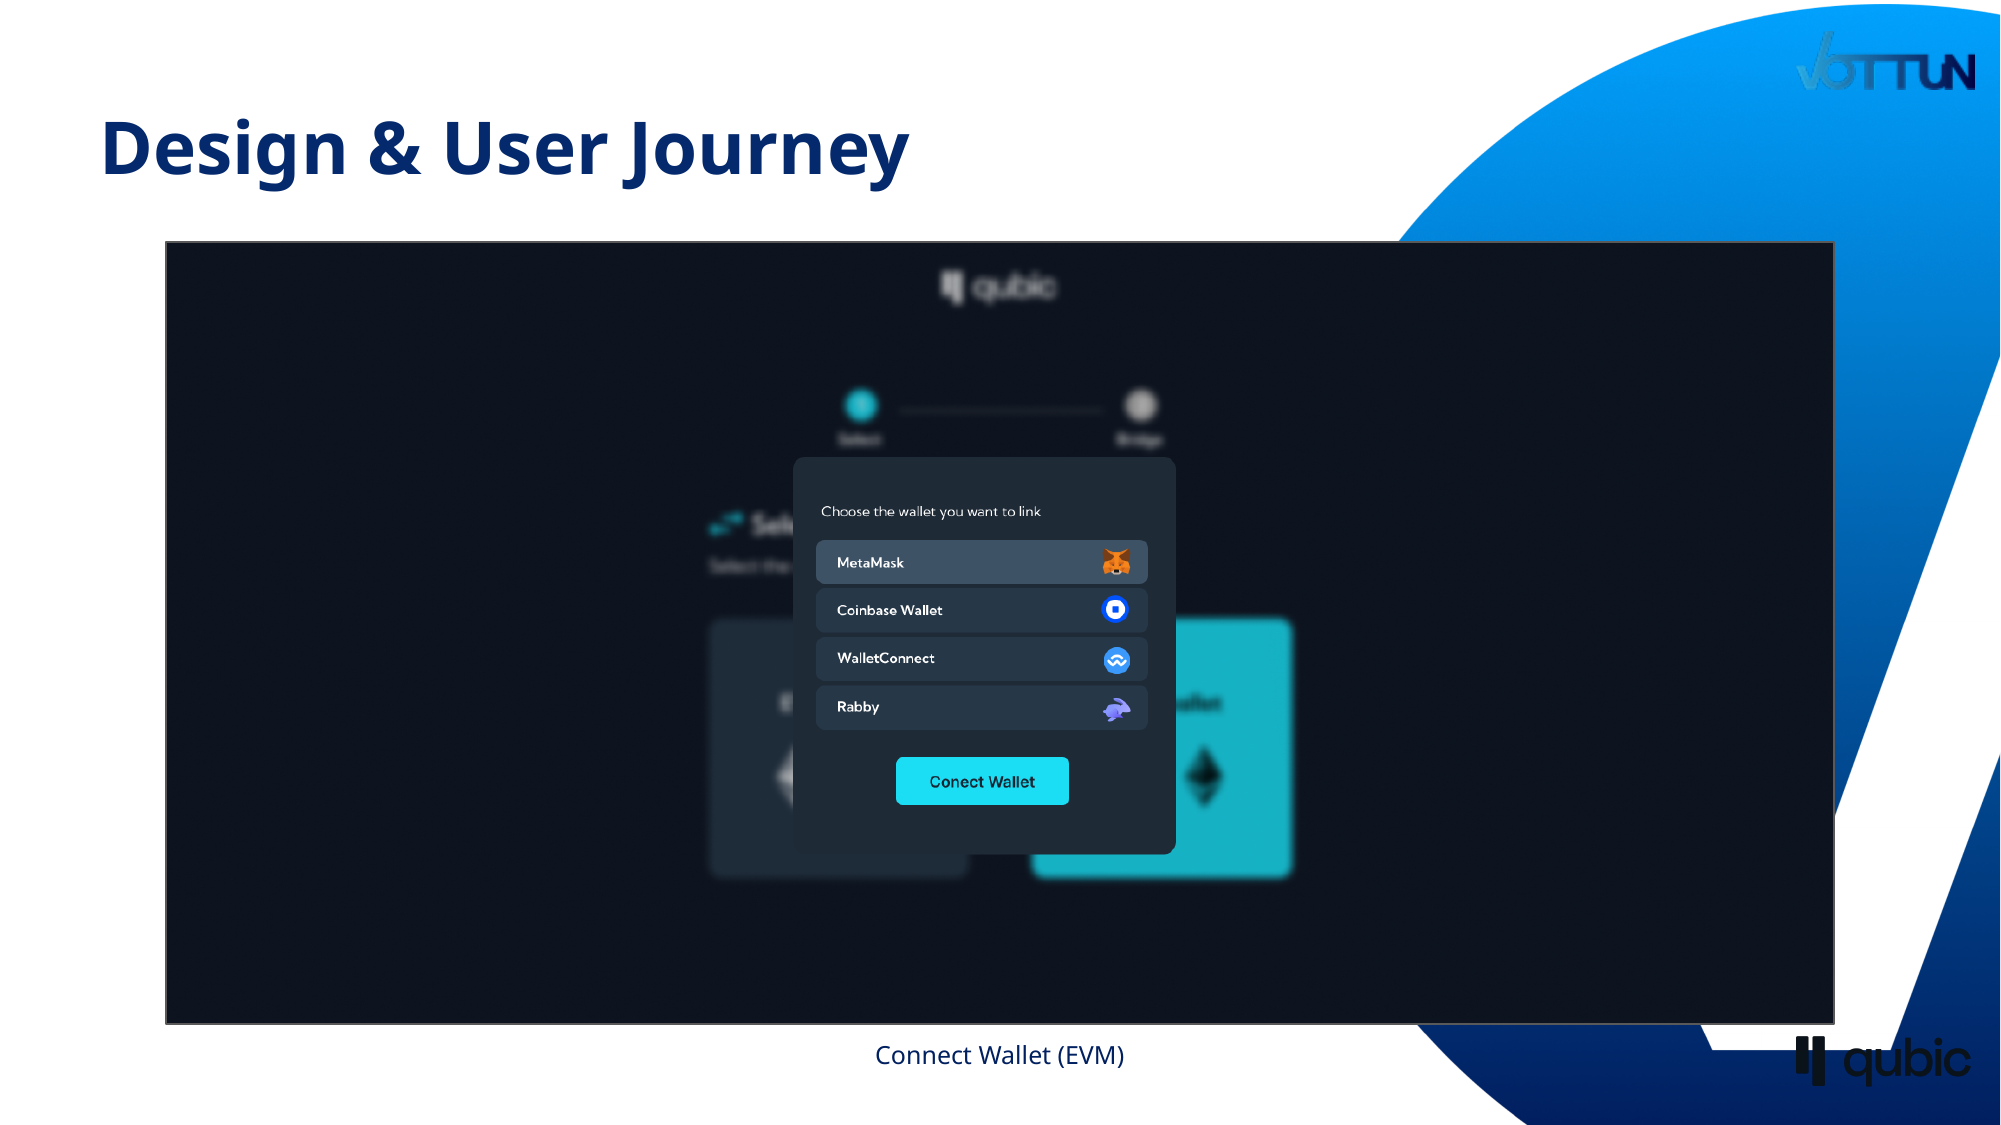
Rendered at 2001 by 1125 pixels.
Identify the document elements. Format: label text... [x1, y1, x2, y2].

picture [1267, 4, 2001, 1125]
picture [166, 242, 1834, 1024]
text_box Design & User Journey [84, 94, 1822, 198]
text_box Connect Wallet (EVM) [555, 1032, 1445, 1079]
